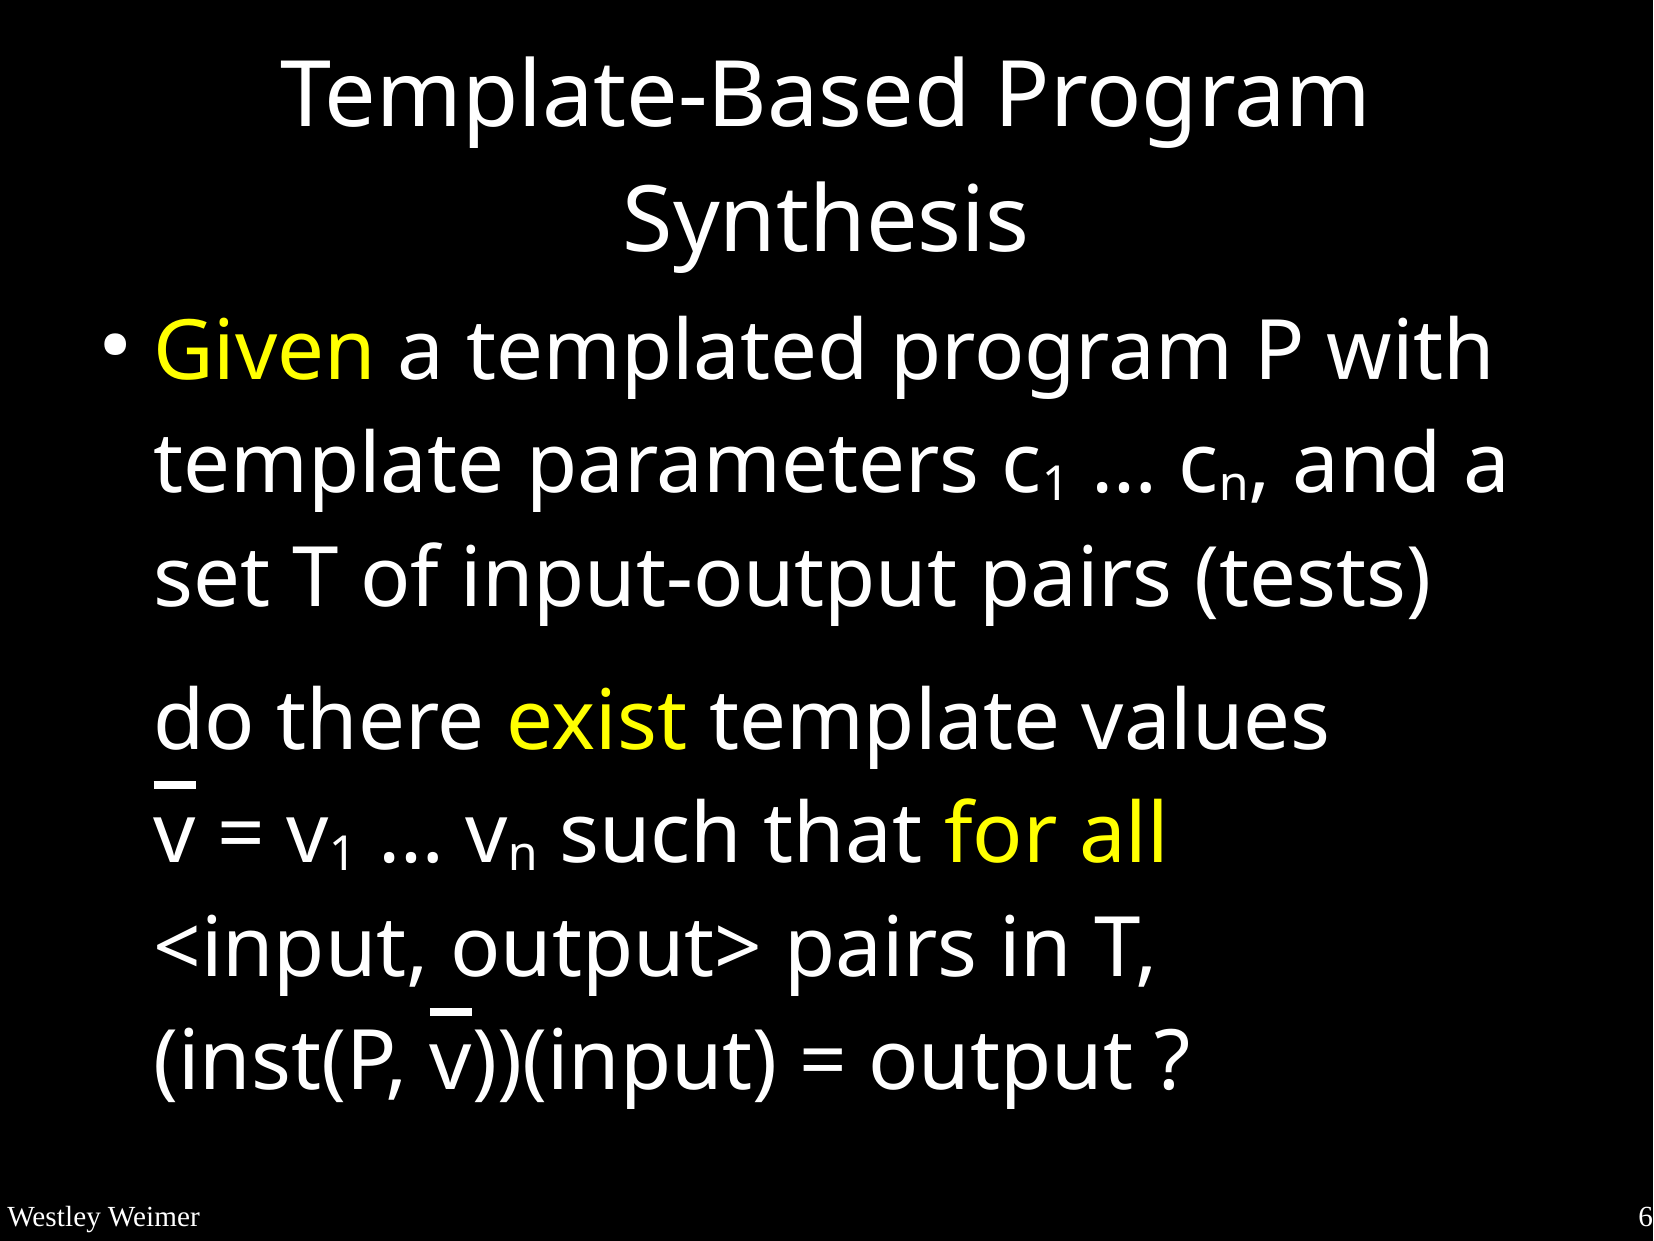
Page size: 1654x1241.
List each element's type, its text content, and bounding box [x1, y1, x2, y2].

title Template-Based Program Synthesis [82, 49, 1571, 257]
list Given a templated program P with template parameters c1 … cn, and a set T of input-output pairs (tests) do there exist template values v = v1 … vn such that for all <input, output> pairs in T, (inst(P, v))(input) = output ? [82, 290, 1571, 1109]
